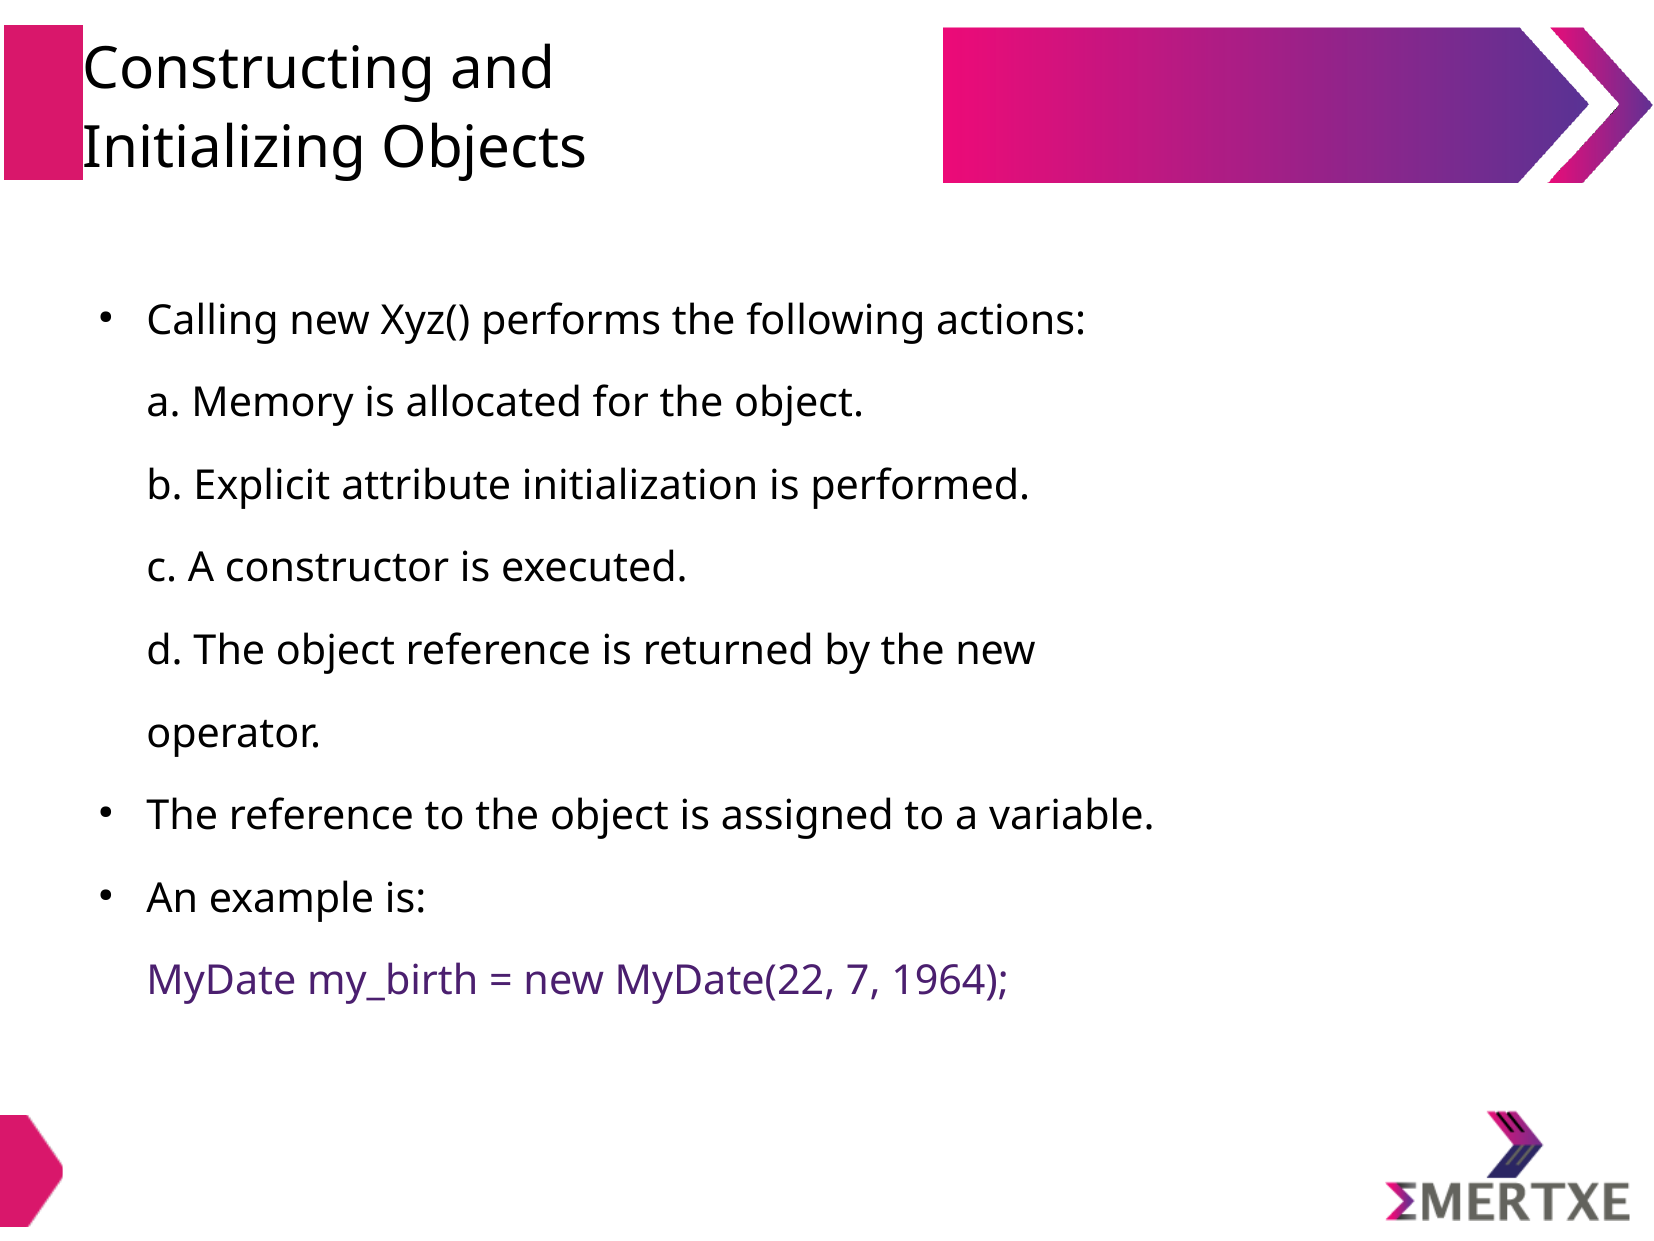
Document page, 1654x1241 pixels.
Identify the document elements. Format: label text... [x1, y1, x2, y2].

list Calling new Xyz() performs the following actions: a. Memory is allocated for the object. b. Explicit attribute initialization is performed. c. A constructor is executed. d. The object reference is returned by the new operator. The reference to the object is assigned to a variable. An example is: MyDate my_birth = new MyDate(22, 7, 1964); [82, 290, 1571, 1010]
picture [1571, 27, 1653, 183]
title Constructing and Initializing Objects [82, 2, 1571, 210]
picture [1385, 1107, 1631, 1221]
